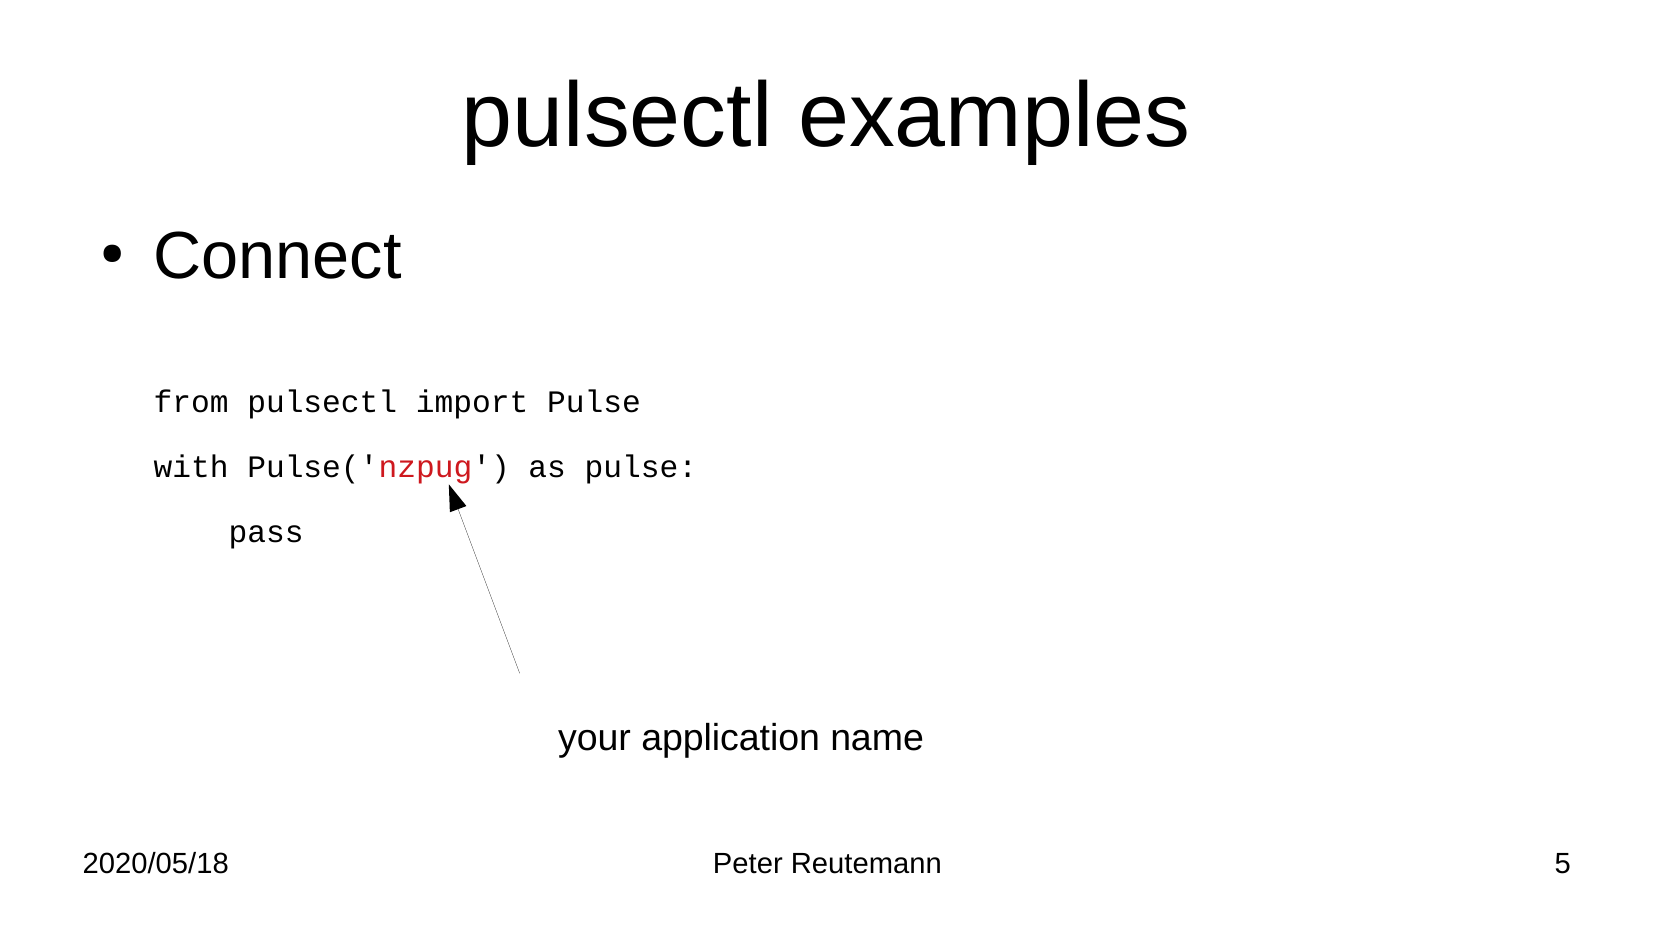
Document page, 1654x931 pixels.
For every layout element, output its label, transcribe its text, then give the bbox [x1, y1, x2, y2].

list Connect from pulsectl import Pulse with Pulse('nzpug') as pulse: pass [82, 217, 1571, 758]
title pulsectl examples [82, 37, 1571, 193]
text_box your application name [543, 708, 939, 766]
